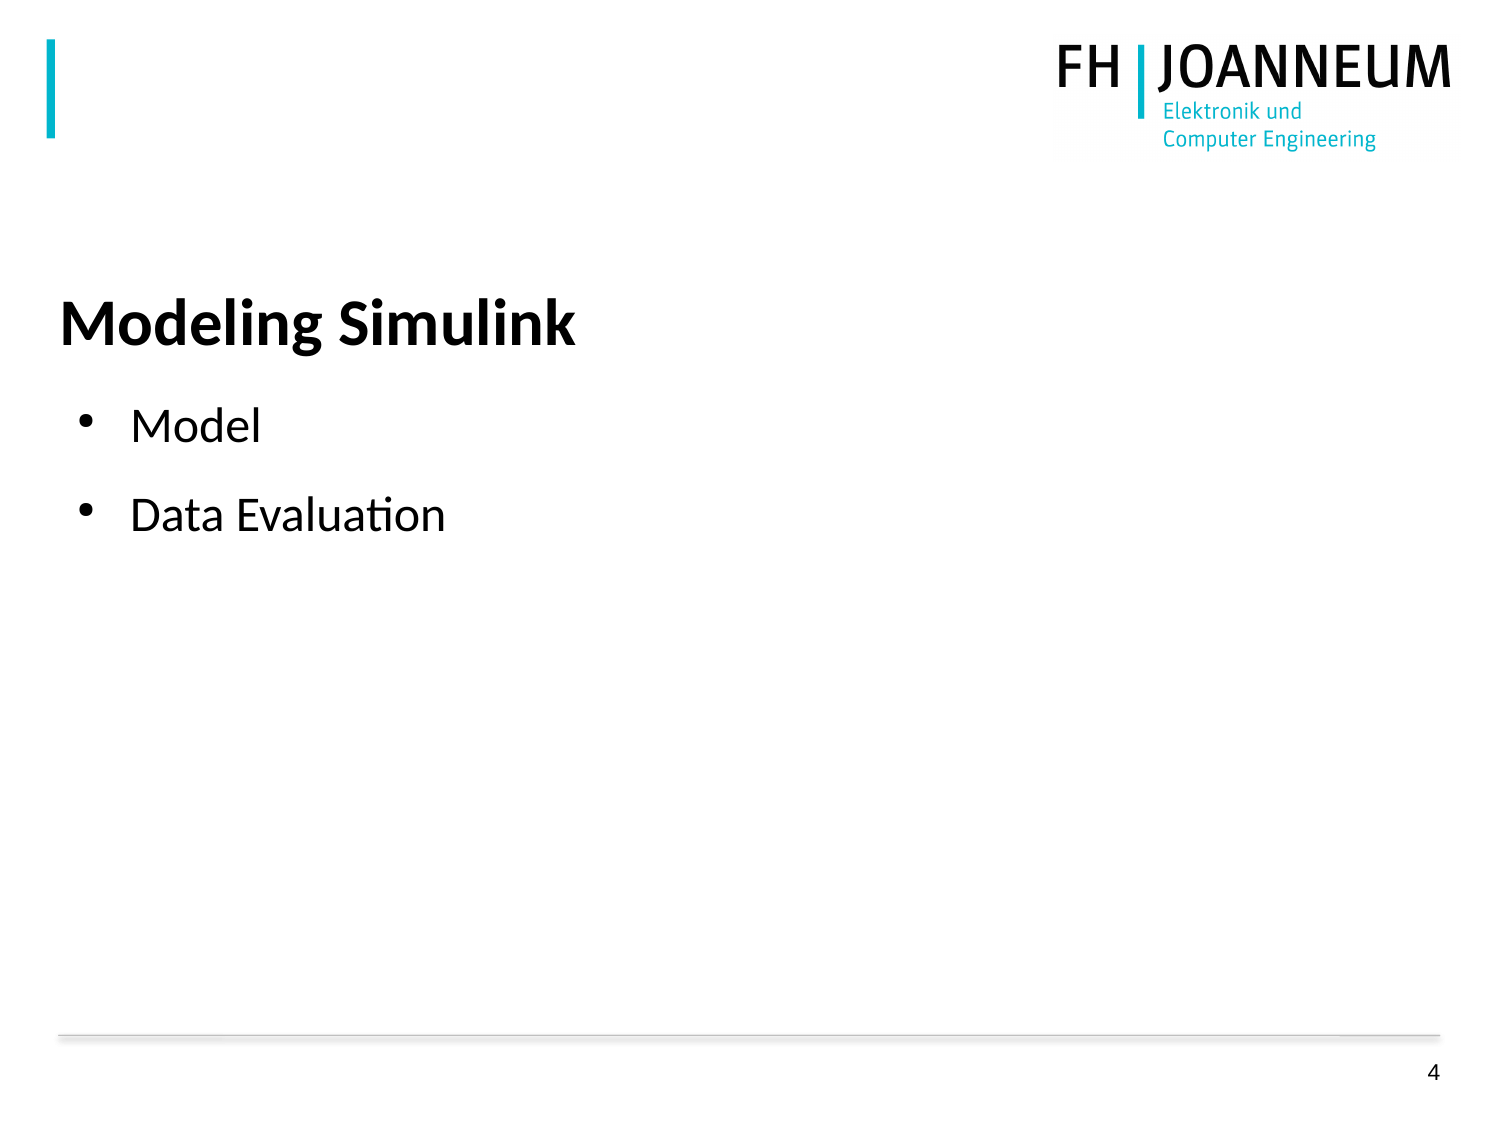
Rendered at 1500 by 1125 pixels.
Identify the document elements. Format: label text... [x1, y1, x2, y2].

picture [52, 37, 57, 140]
list Model Data Evaluation [44, 384, 1456, 1000]
title Modeling Simulink [44, 178, 1456, 367]
picture [1053, 34, 1461, 162]
